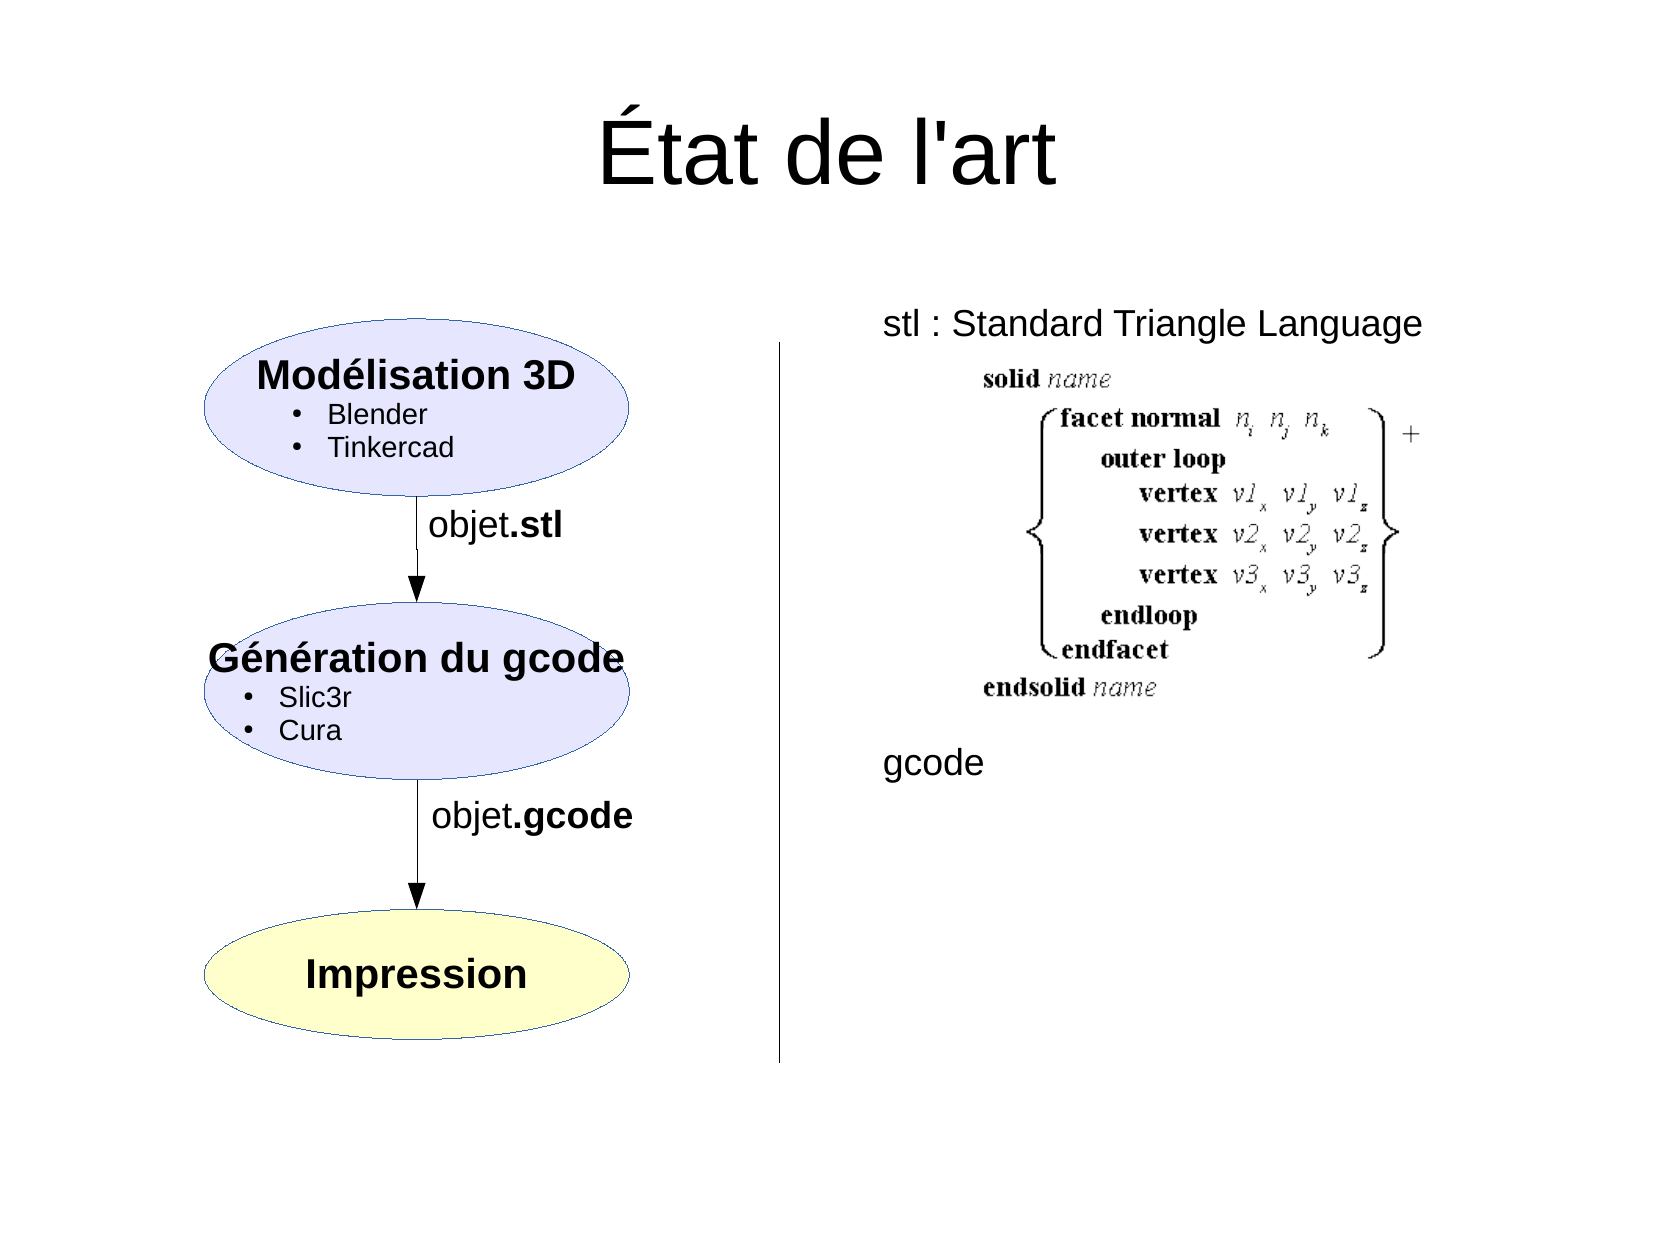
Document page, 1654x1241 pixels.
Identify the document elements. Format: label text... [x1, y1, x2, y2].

text_box [983, 366, 1421, 701]
text_box stl : Standard Triangle Language [868, 295, 1607, 367]
text_box Modélisation 3D Blender Tinkercad [204, 318, 629, 497]
text_box gcode [868, 734, 1412, 792]
text_box Génération du gcode Slic3r Cura [204, 602, 630, 780]
title État de l'art [82, 49, 1571, 257]
text_box Impression [204, 909, 630, 1040]
text_box objet.stl [413, 496, 674, 553]
text_box objet.gcode [416, 787, 653, 886]
